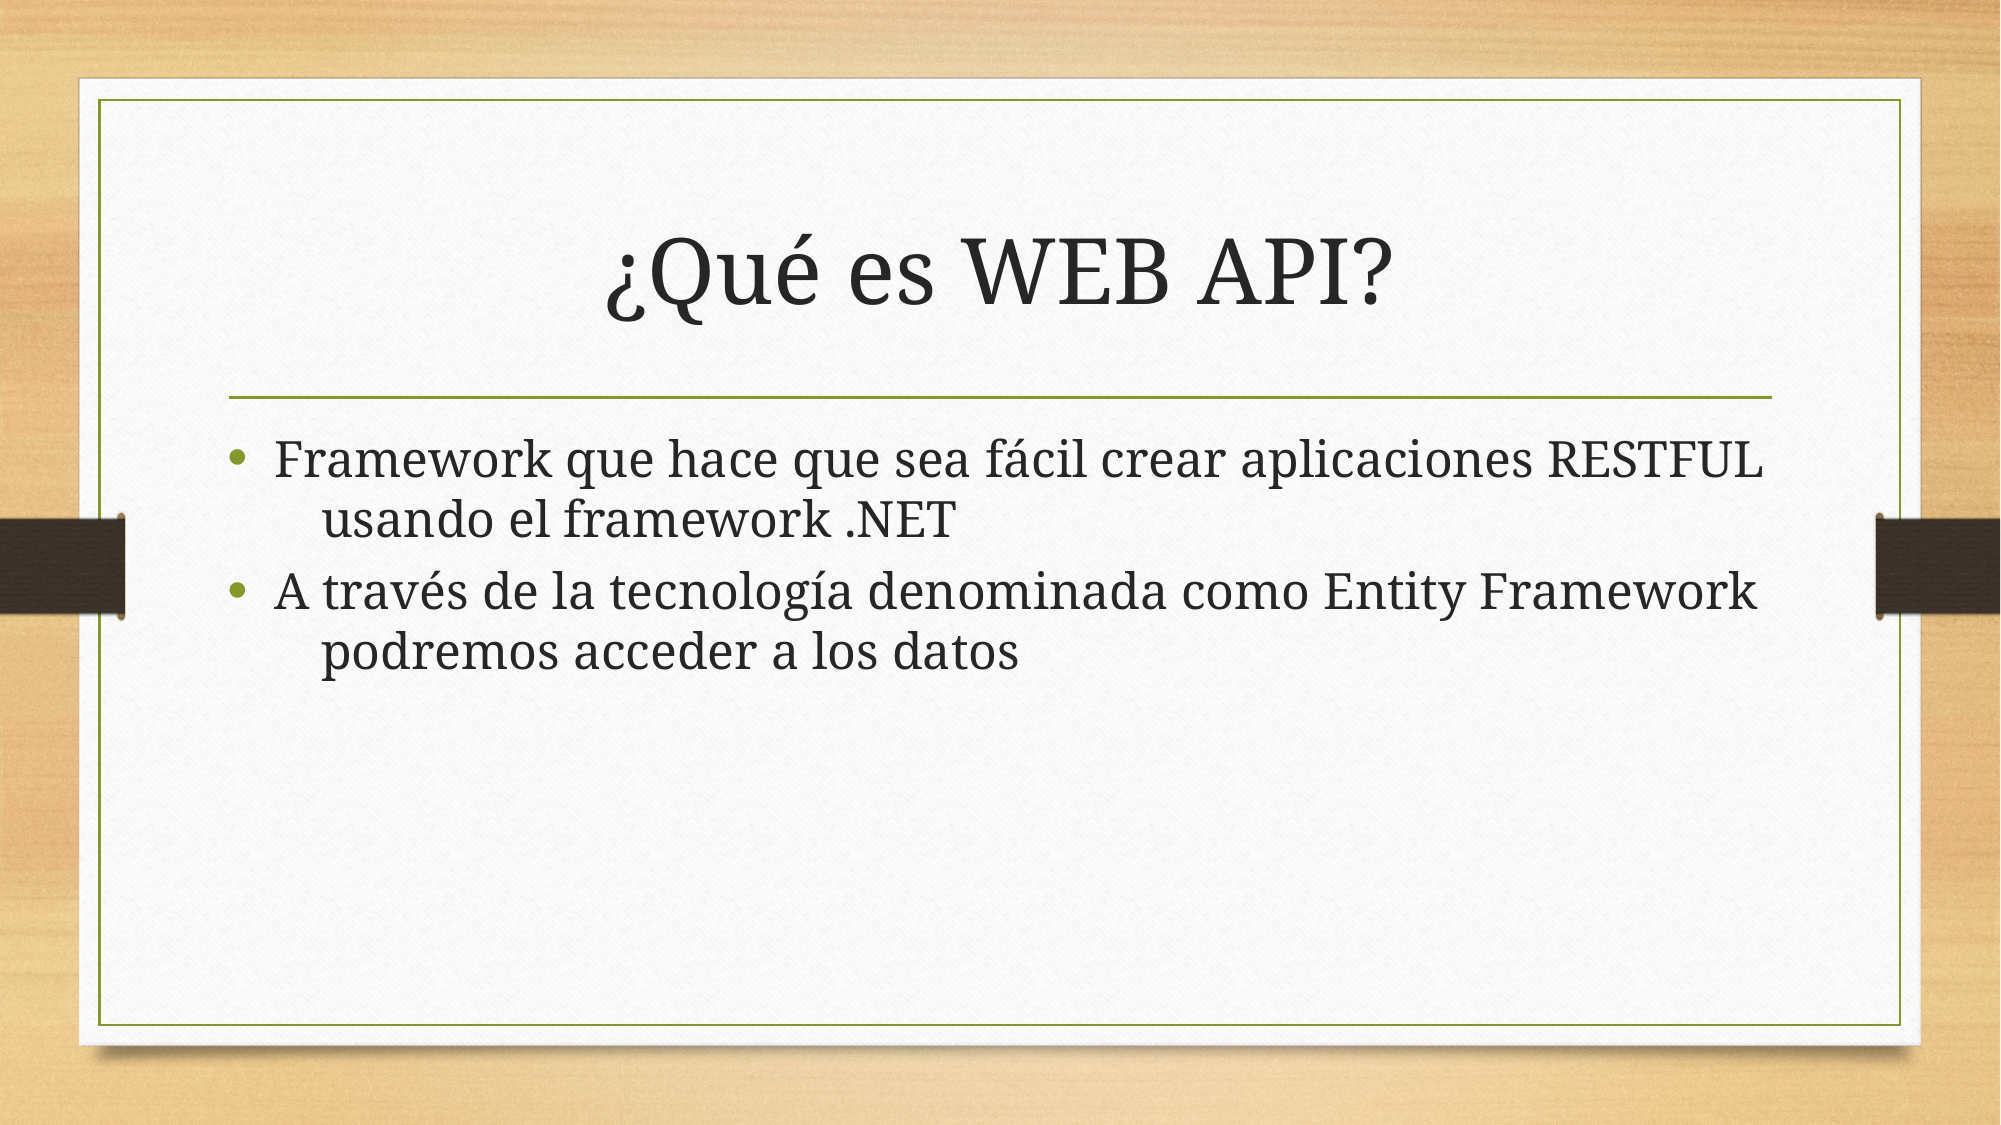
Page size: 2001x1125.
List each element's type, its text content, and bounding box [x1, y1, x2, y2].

list Framework que hace que sea fácil crear aplicaciones RESTFUL usando el framework .NET A través de la tecnología denominada como Entity Framework podremos acceder a los datos [212, 419, 1788, 964]
title ¿Qué es WEB API? [212, 161, 1788, 376]
